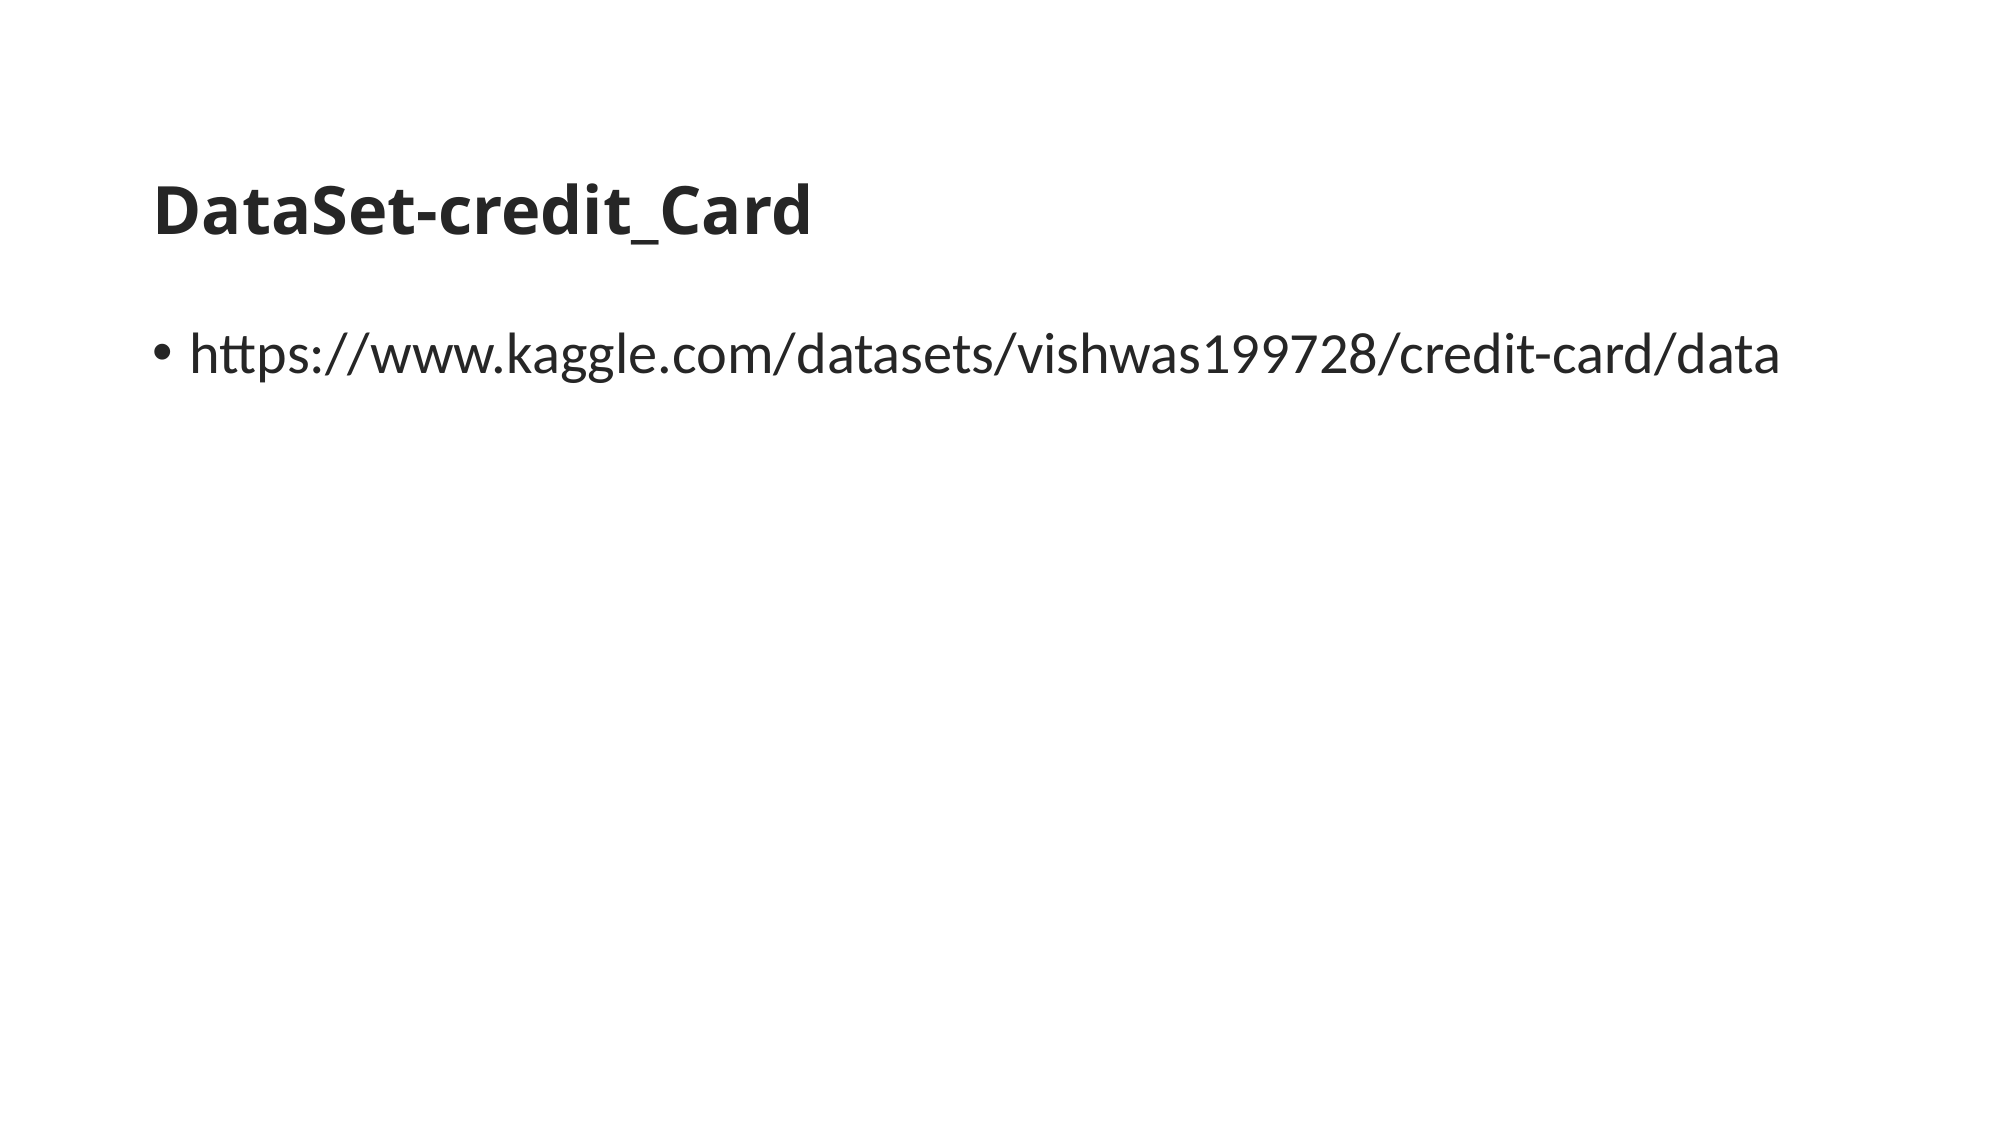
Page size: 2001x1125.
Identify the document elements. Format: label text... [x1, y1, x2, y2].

text_box DataSet-credit_Card [137, 159, 1554, 255]
list https://www.kaggle.com/datasets/vishwas199728/credit-card/data [137, 315, 1863, 1030]
